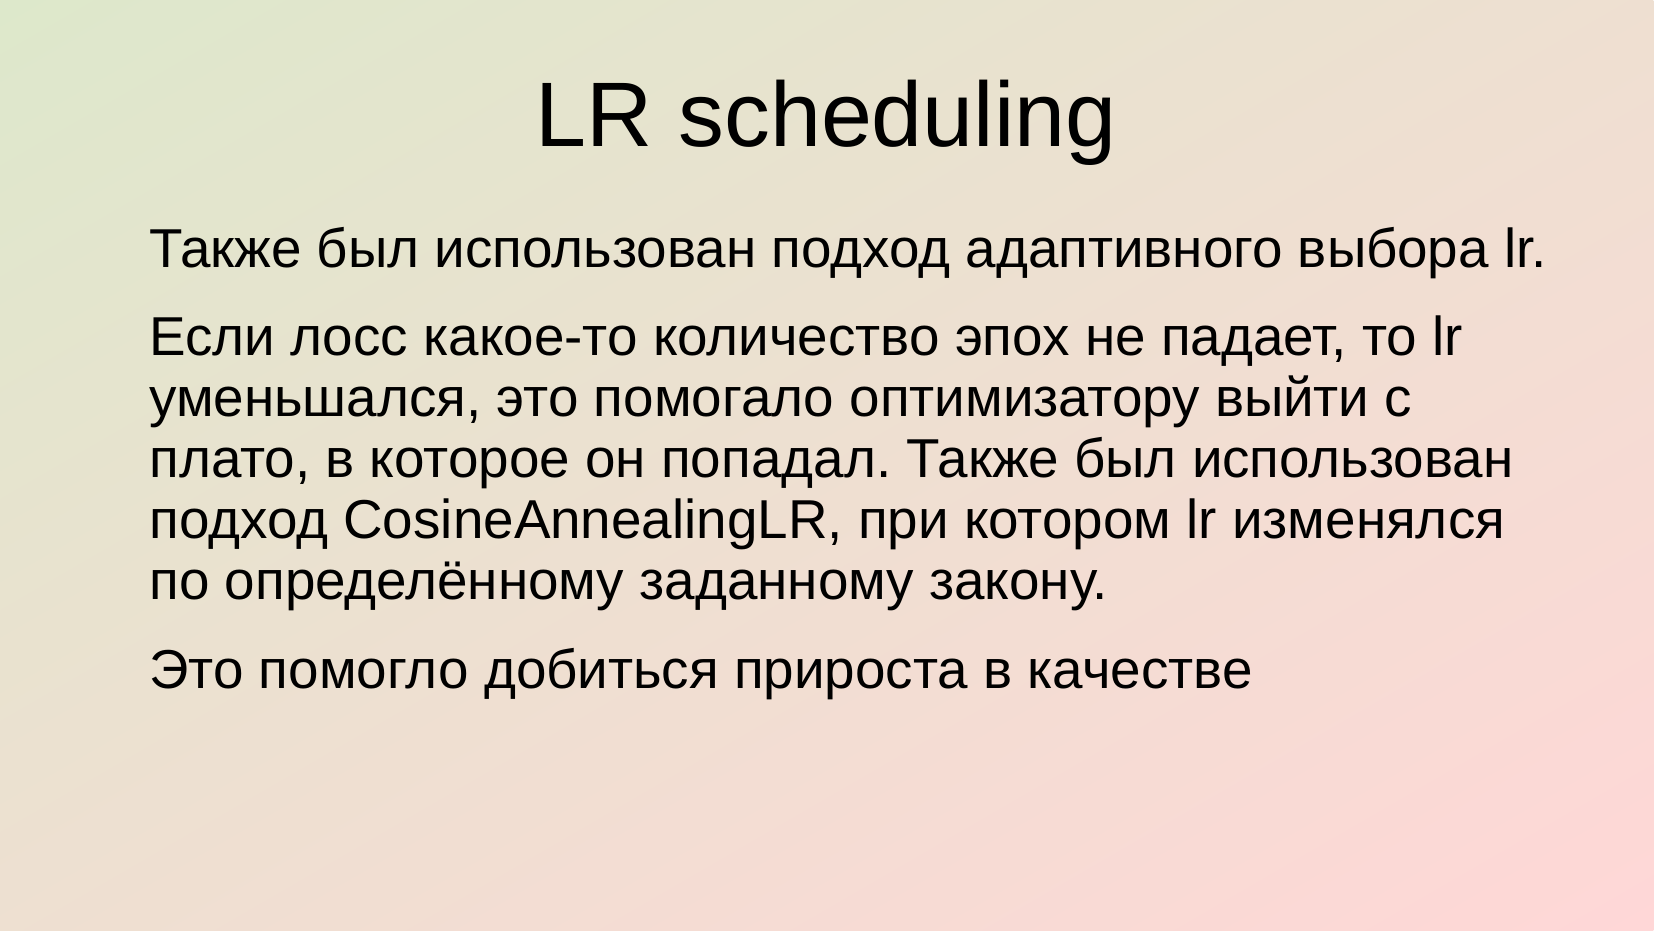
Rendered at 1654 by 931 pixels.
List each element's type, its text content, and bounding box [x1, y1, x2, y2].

list Также был использован подход адаптивного выбора lr. Если лосс какое-то количество эпох не падает, то lr уменьшался, это помогало оптимизатору выйти с плато, в которое он попадал. Также был использован подход CosineAnnealingLR, при котором lr изменялся по определённому заданному закону. Это помогло добиться прироста в качестве [82, 217, 1571, 758]
title LR scheduling [82, 37, 1571, 193]
